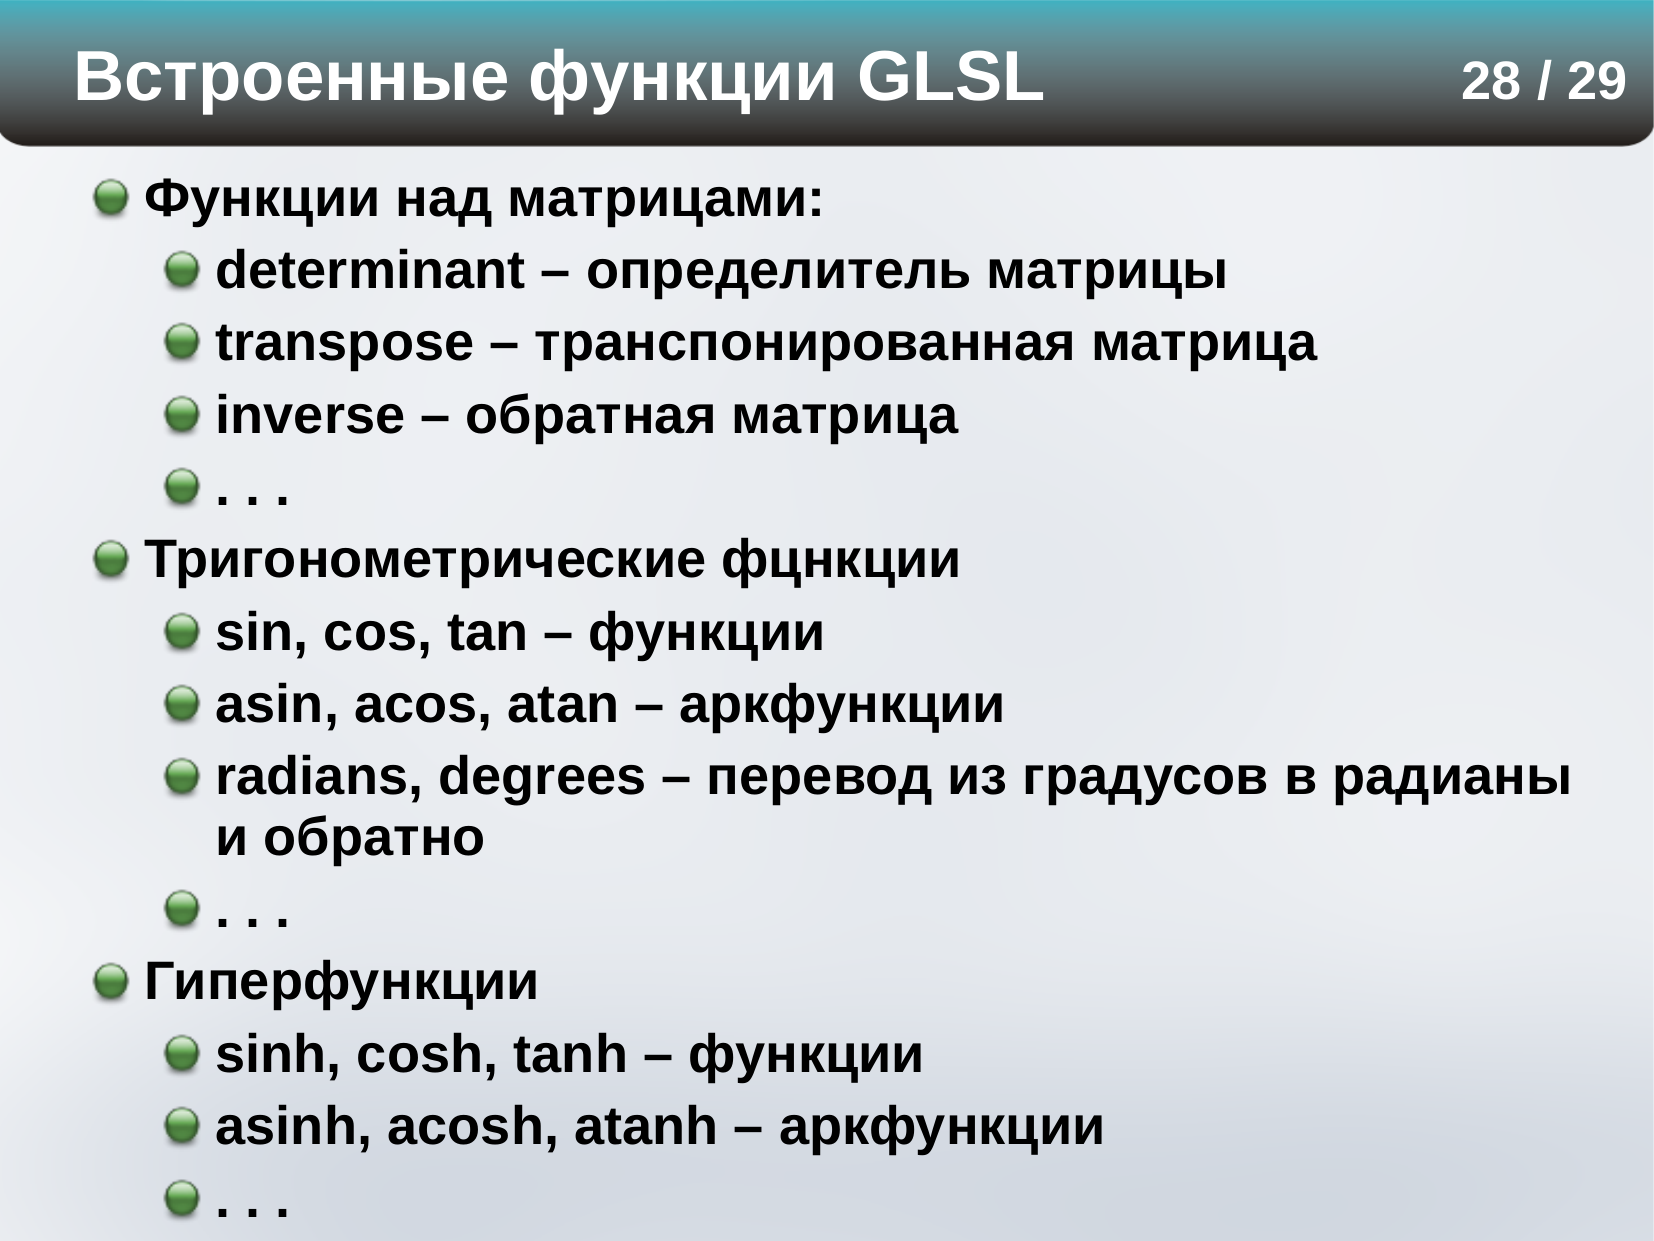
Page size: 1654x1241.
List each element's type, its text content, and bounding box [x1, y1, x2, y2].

text_box Функции над матрицами: determinant – определитель матрицы transpose – транспонированная матрица inverse – обратная матрица . . . Тригонометрические фцнкции sin, cos, tan – функции asin, acos, atan – аркфункции radians, degrees – перевод из градусов в радианы и обратно . . . Гиперфункции sinh, cosh, tanh – функции asinh, acosh, atanh – аркфункции . . . [70, 159, 1625, 1237]
text_box <номер> / 29 [1446, 42, 1654, 179]
text_box Встроенные функции GLSL [59, 29, 1418, 124]
picture [0, 0, 1654, 1241]
